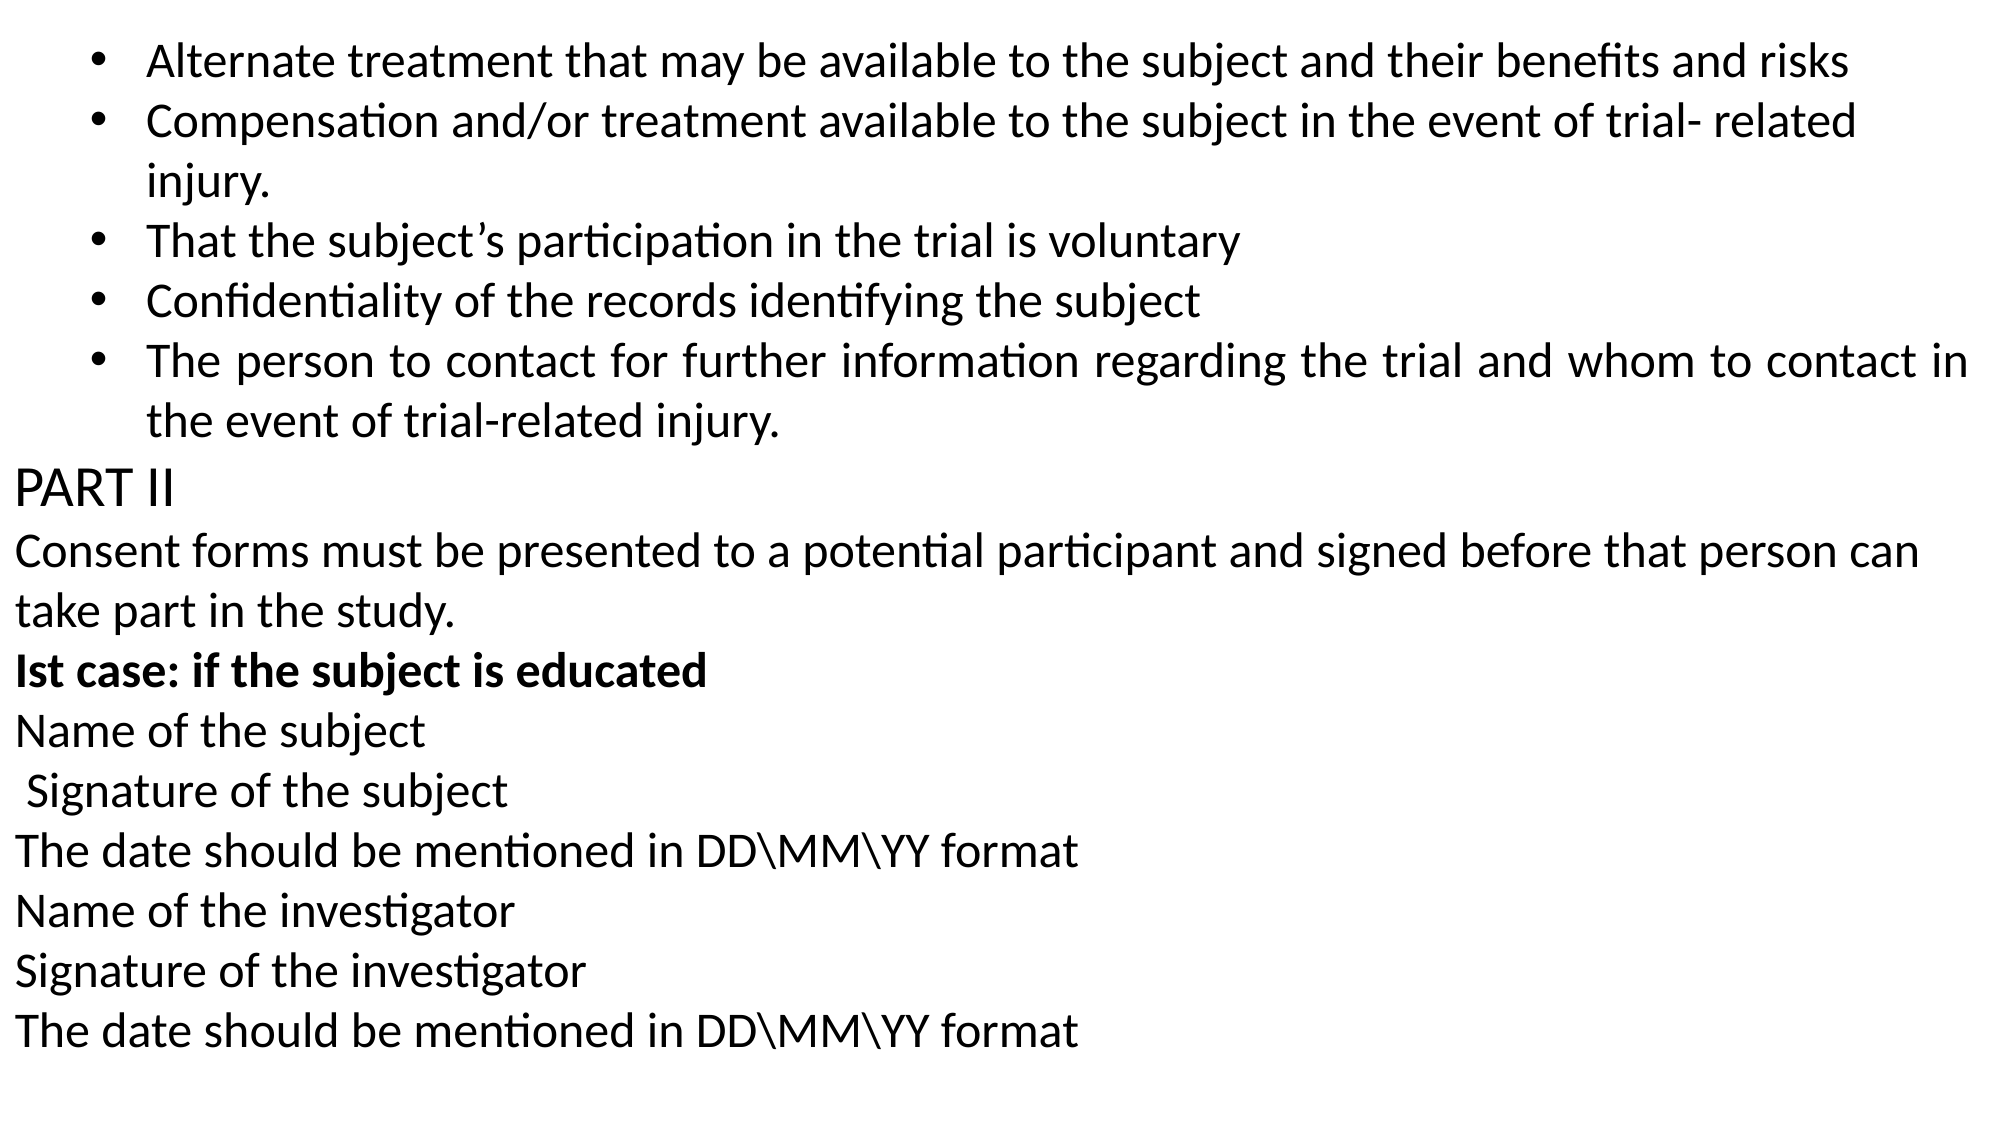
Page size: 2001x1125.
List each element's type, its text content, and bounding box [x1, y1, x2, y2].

text_box Alternate treatment that may be available to the subject and their benefits and risks Compensation and/or treatment available to the subject in the event of trial- related injury. That the subject’s participation in the trial is voluntary Confidentiality of the records identifying the subject The person to contact for further information regarding the trial and whom to contact in the event of trial-related injury. PART II Consent forms must be presented to a potential participant and signed before that person can take part in the study. Ist case: if the subject is educated Name of the subject Signature of the subject The date should be mentioned in DD\MM\YY format Name of the investigator Signature of the investigator The date should be mentioned in DD\MM\YY format [0, 20, 1985, 1125]
